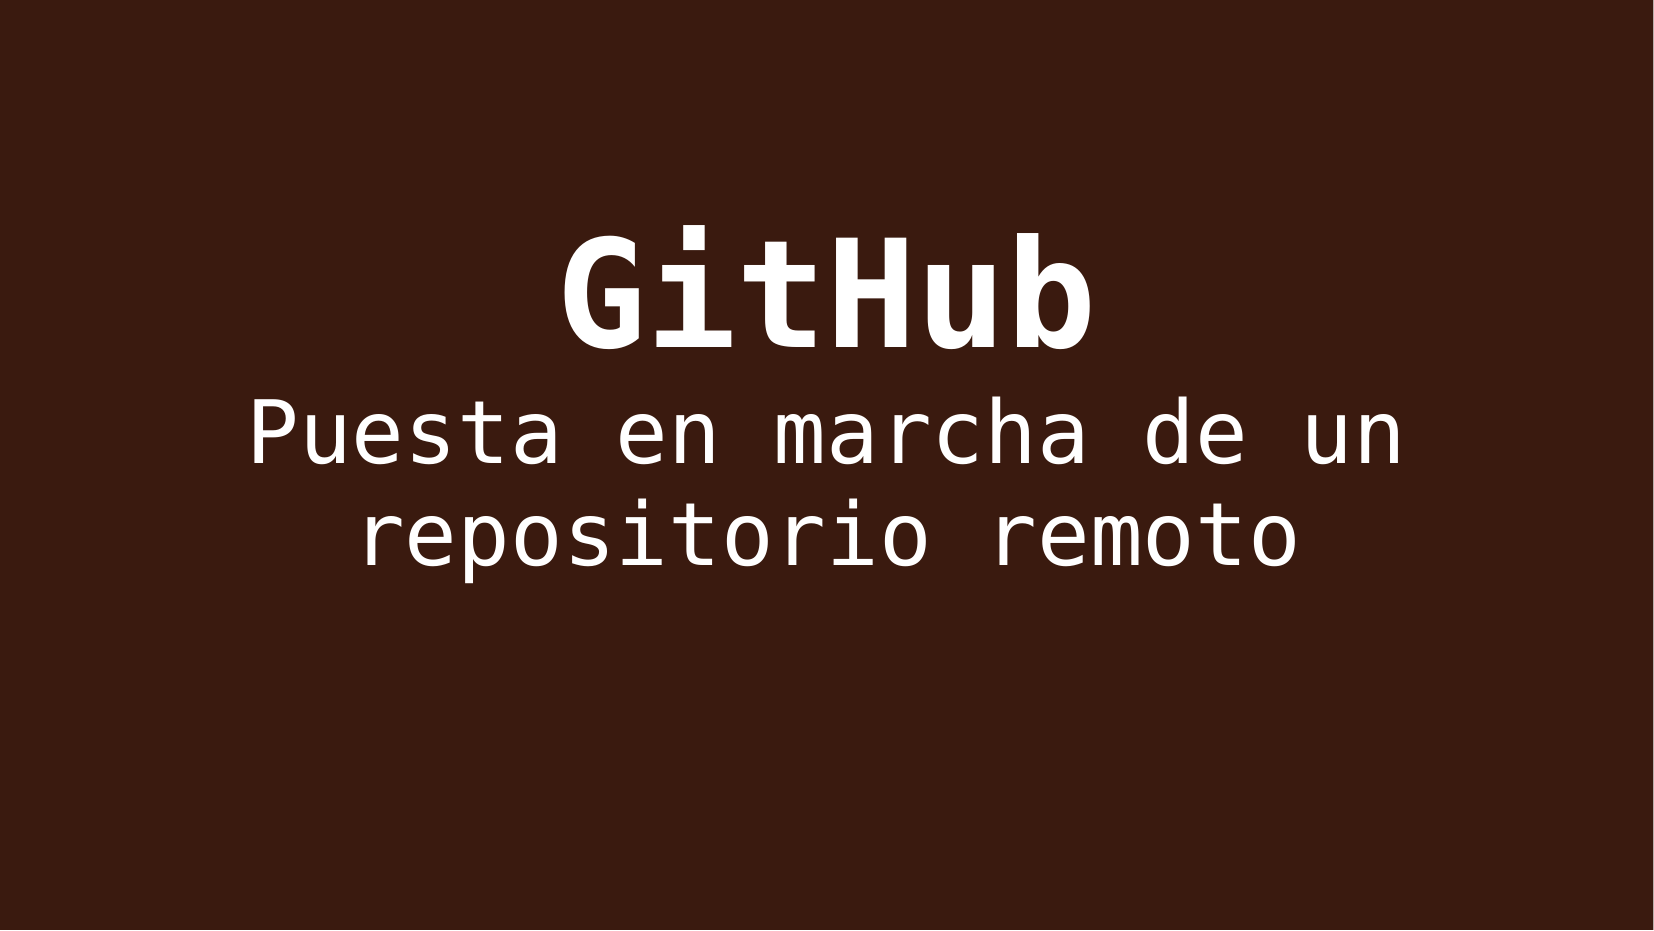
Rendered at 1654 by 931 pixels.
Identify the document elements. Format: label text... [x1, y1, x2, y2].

subtitle GitHub Puesta en marcha de un repositorio remoto [82, 37, 1571, 758]
